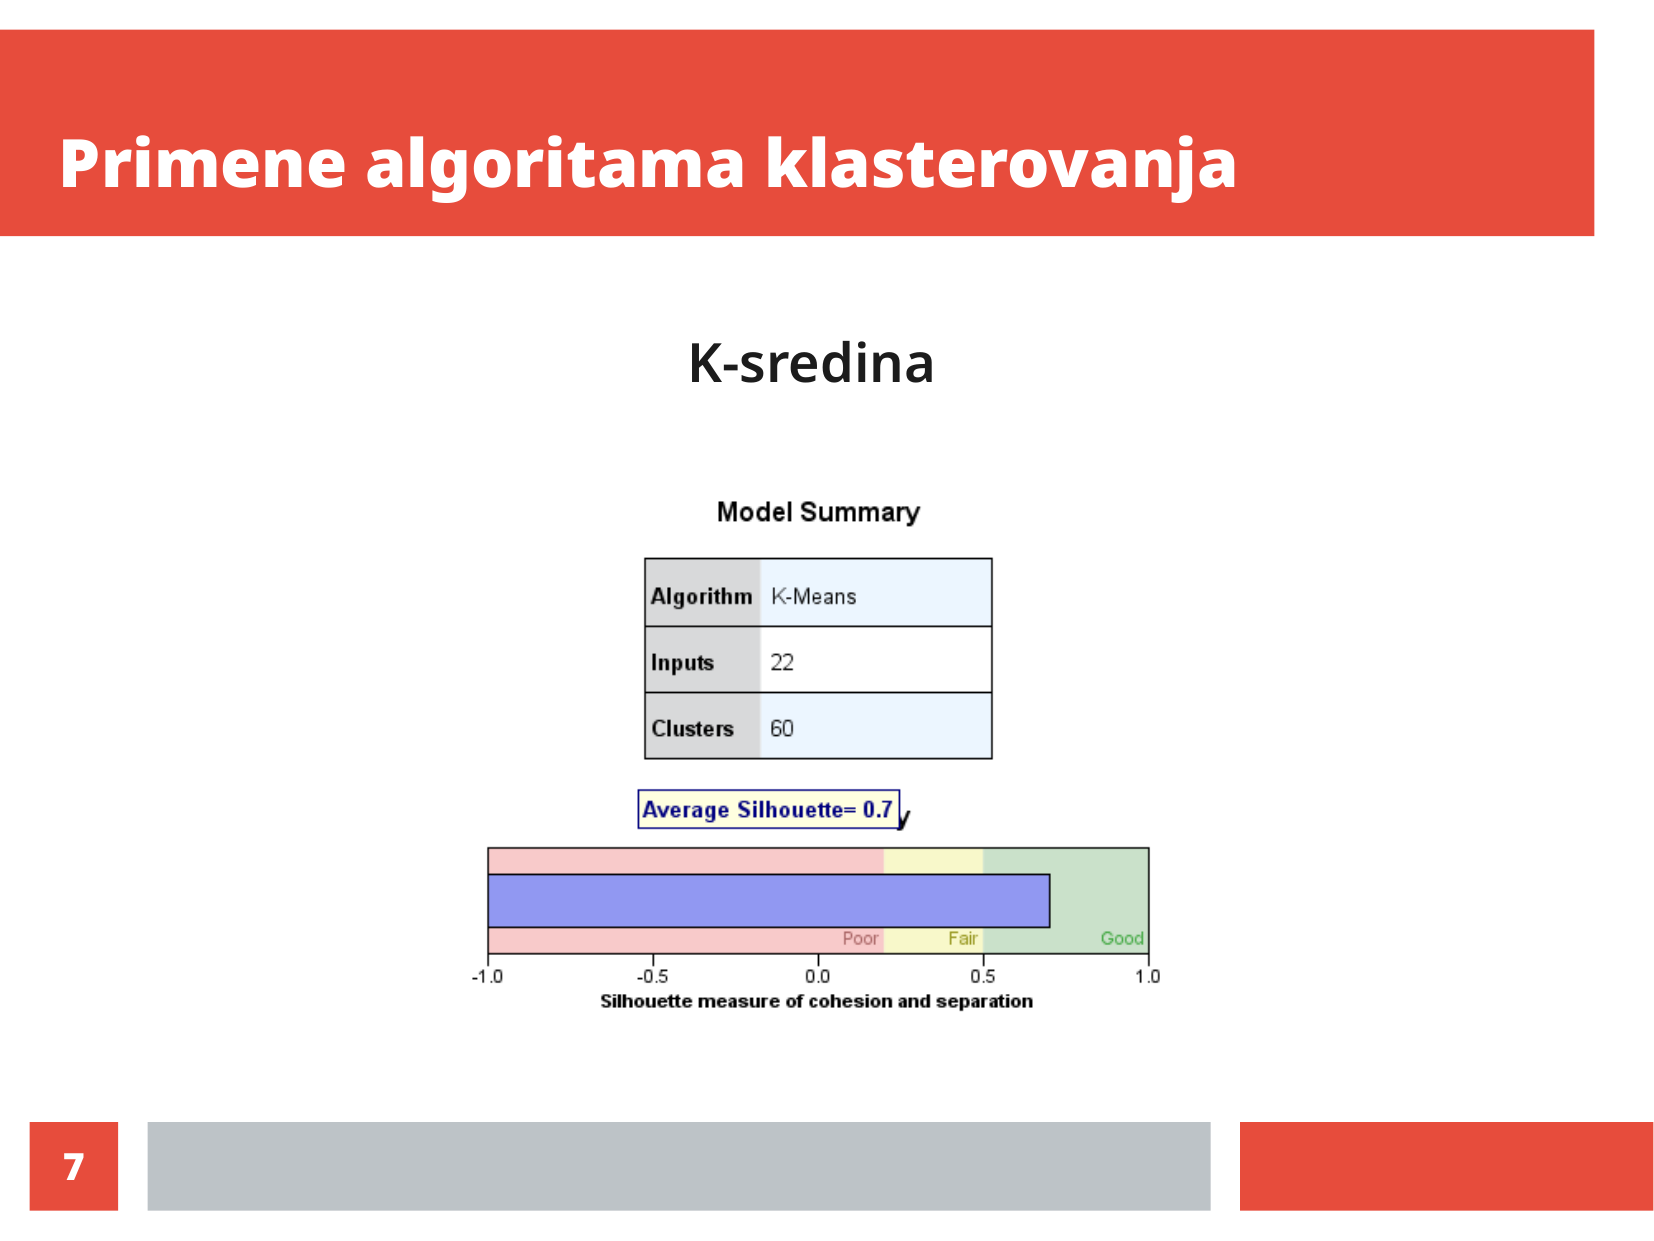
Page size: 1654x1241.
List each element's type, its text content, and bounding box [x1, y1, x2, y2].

picture [405, 434, 1231, 1079]
title Primene algoritama klasterovanja [59, 59, 1595, 207]
list K-sredina [59, 324, 1565, 1093]
